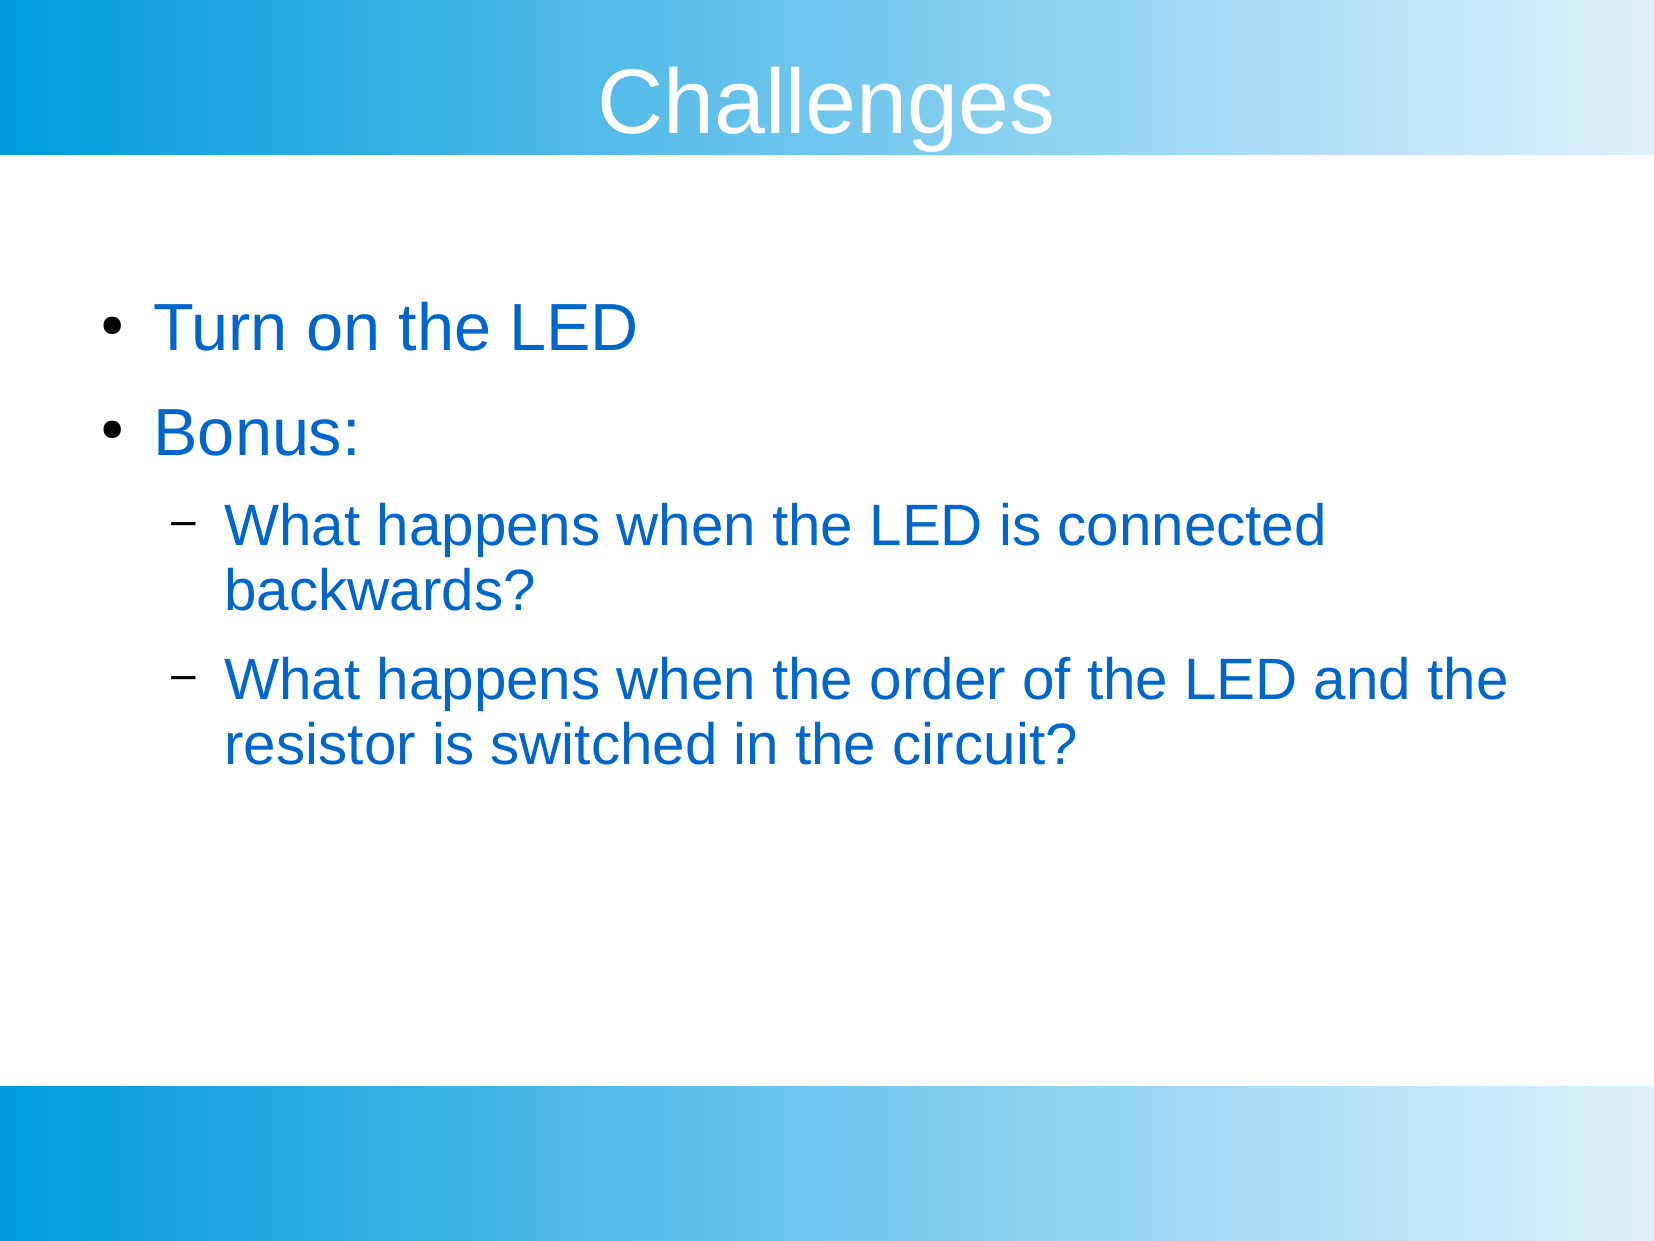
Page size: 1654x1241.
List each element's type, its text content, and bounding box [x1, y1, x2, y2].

list Turn on the LED Bonus: What happens when the LED is connected backwards? What happens when the order of the LED and the resistor is switched in the circuit? [82, 290, 1571, 1010]
title Challenges [82, 49, 1571, 155]
